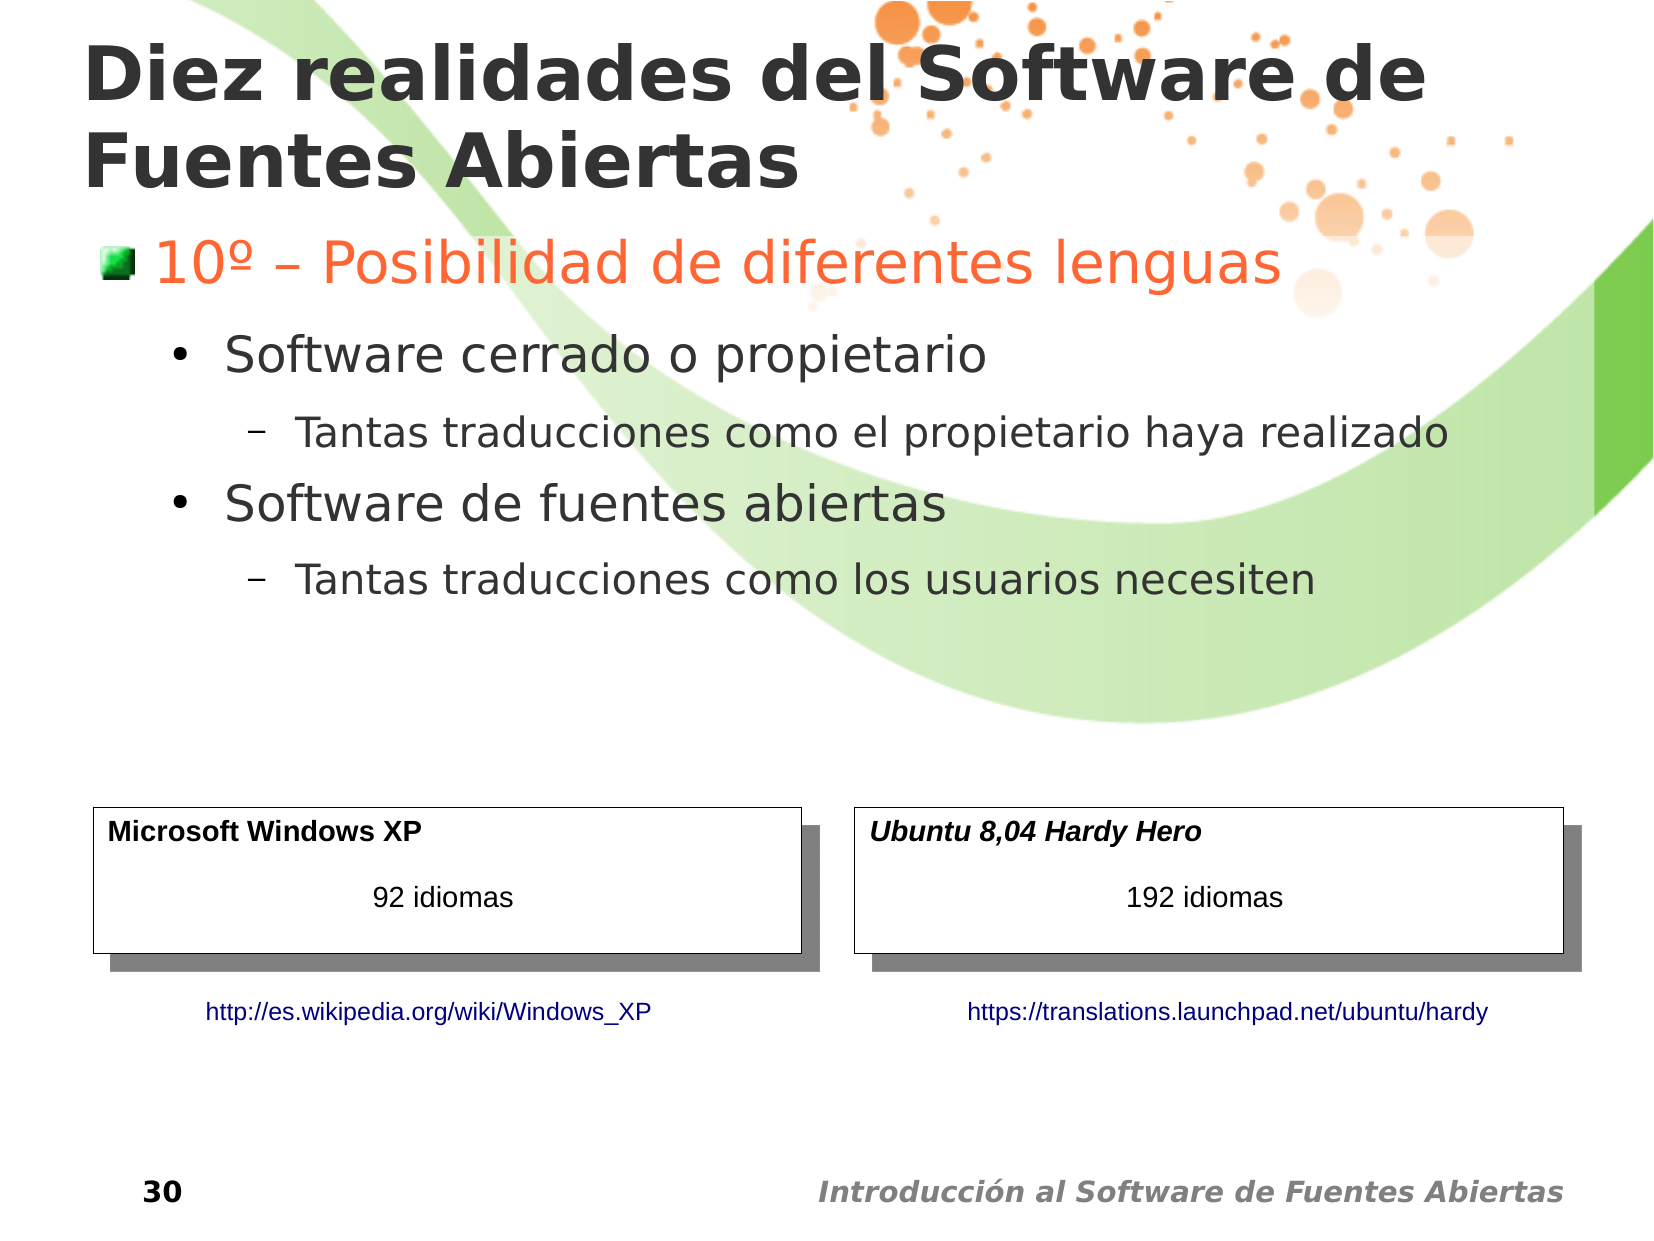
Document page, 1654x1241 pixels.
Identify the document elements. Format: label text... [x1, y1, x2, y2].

list 10º – Posibilidad de diferentes lenguas Software cerrado o propietario Tantas traducciones como el propietario haya realizado Software de fuentes abiertas Tantas traducciones como los usuarios necesiten [82, 229, 1571, 1063]
text_box https://translations.launchpad.net/ubuntu/hardy [952, 990, 1571, 1034]
text_box Ubuntu 8,04 Hardy Hero 192 idiomas [854, 807, 1564, 954]
title Diez realidades del Software de Fuentes Abiertas [82, 30, 1571, 206]
picture [185, 0, 1654, 754]
text_box Microsoft Windows XP 92 idiomas [93, 807, 802, 954]
text_box http://es.wikipedia.org/wiki/Windows_XP [190, 990, 810, 1034]
